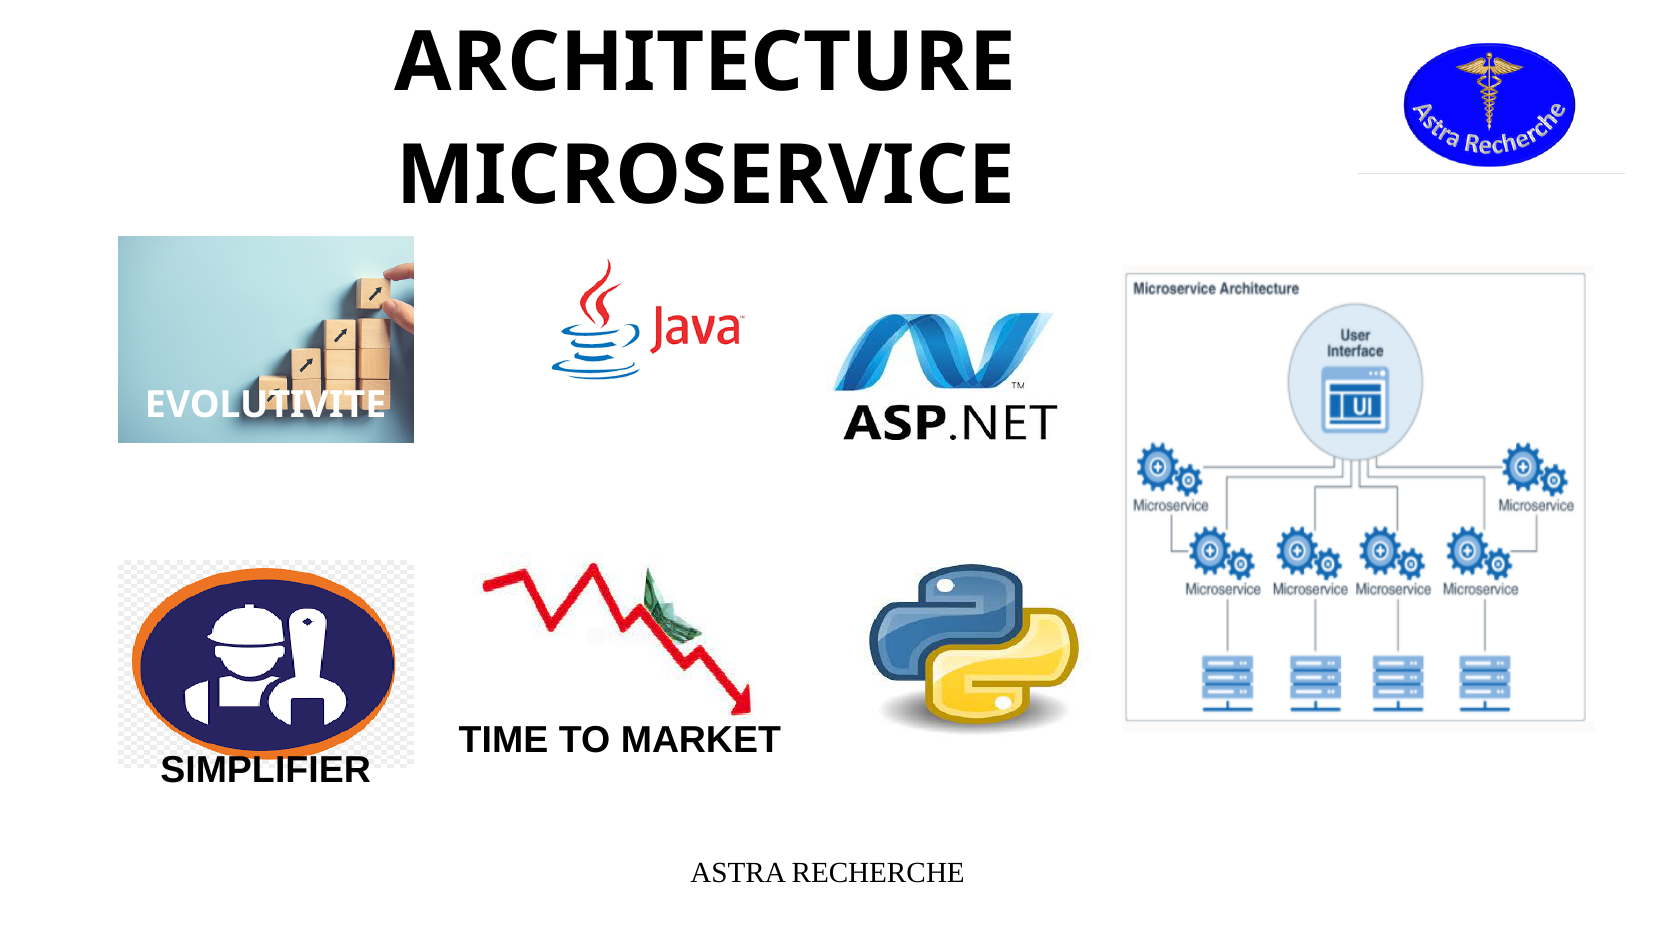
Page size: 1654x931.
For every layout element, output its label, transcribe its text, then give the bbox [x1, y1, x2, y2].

picture [1122, 265, 1595, 739]
picture [531, 236, 768, 414]
picture [826, 295, 1063, 473]
picture [472, 531, 768, 739]
picture [118, 236, 414, 443]
picture [1358, 29, 1625, 178]
picture [118, 560, 414, 768]
picture [856, 560, 1093, 739]
title ARCHITECTURE MICROSERVICE [82, 37, 1329, 193]
